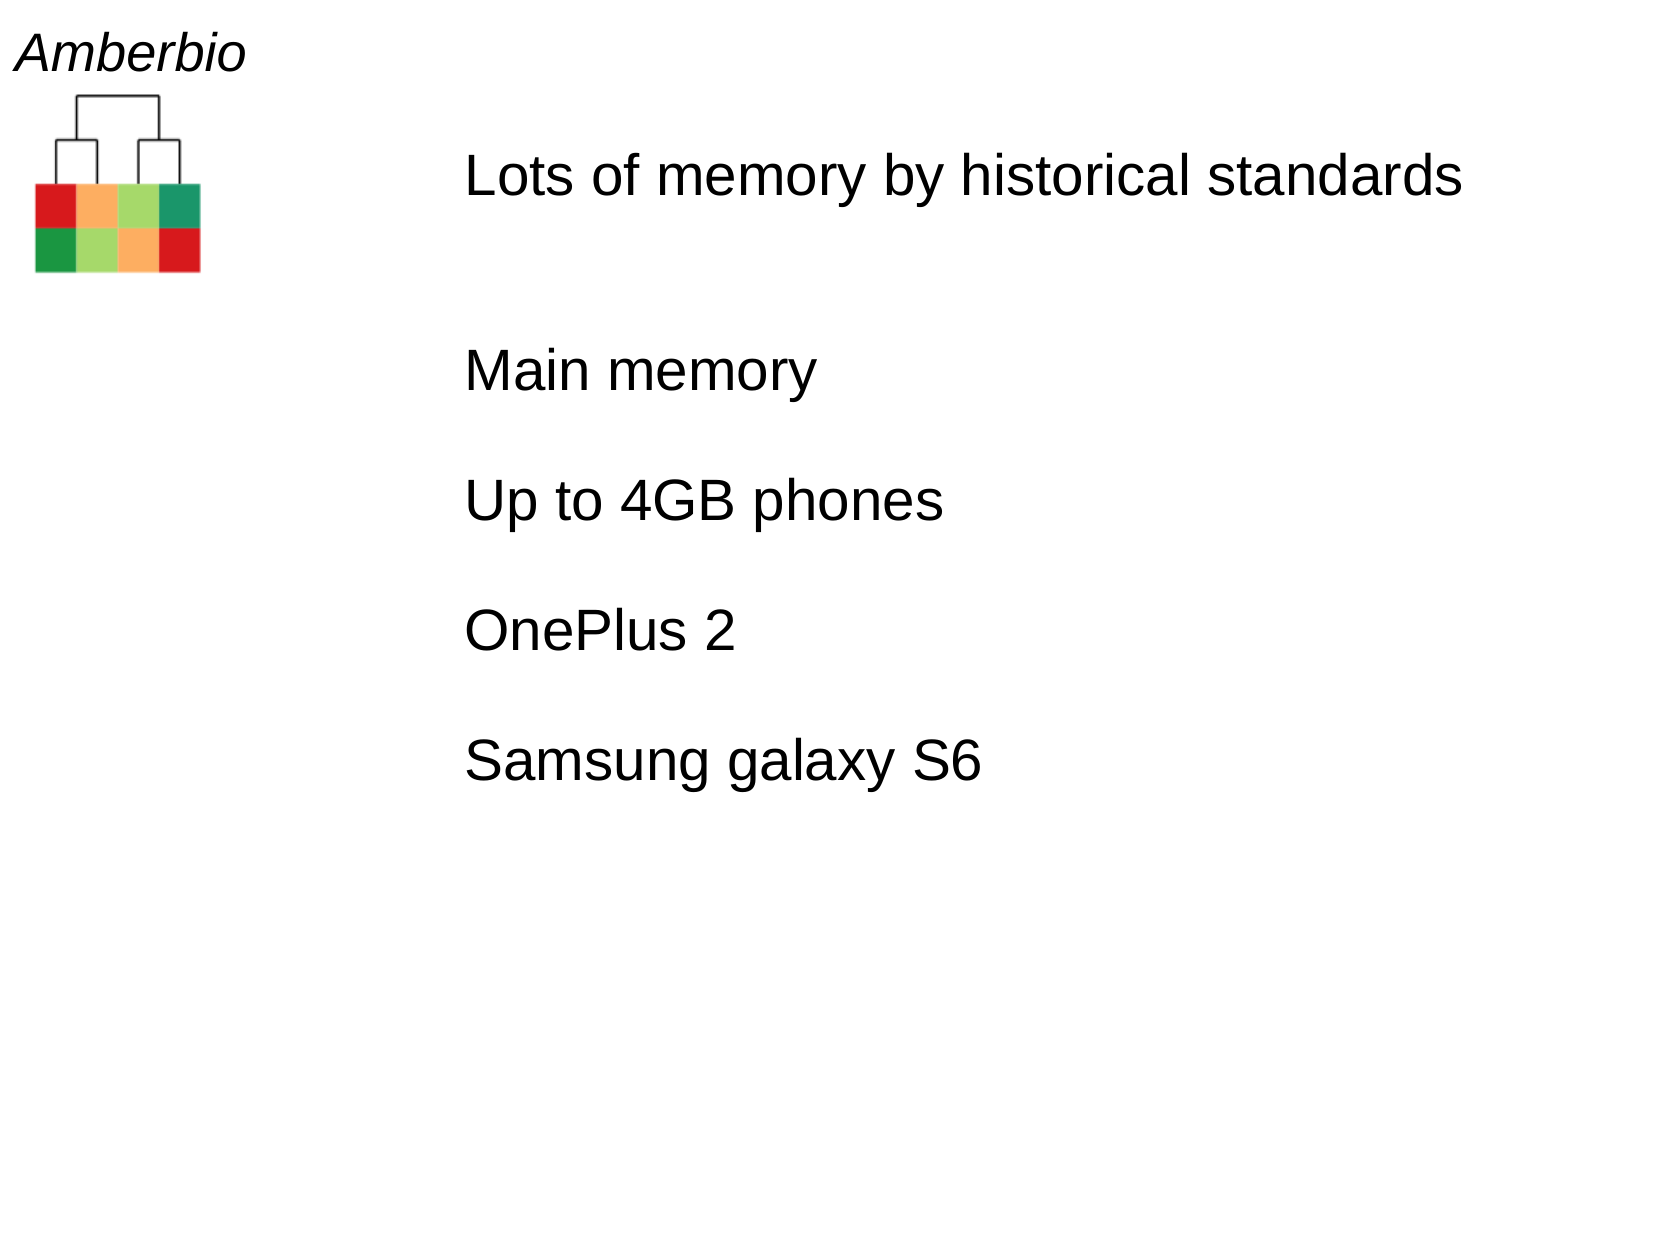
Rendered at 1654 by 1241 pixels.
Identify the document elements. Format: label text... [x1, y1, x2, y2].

picture [15, 91, 226, 301]
text_box Lots of memory by historical standards Main memory Up to 4GB phones OnePlus 2 Samsung galaxy S6 [450, 135, 1516, 1201]
text_box Amberbio [0, 15, 286, 91]
